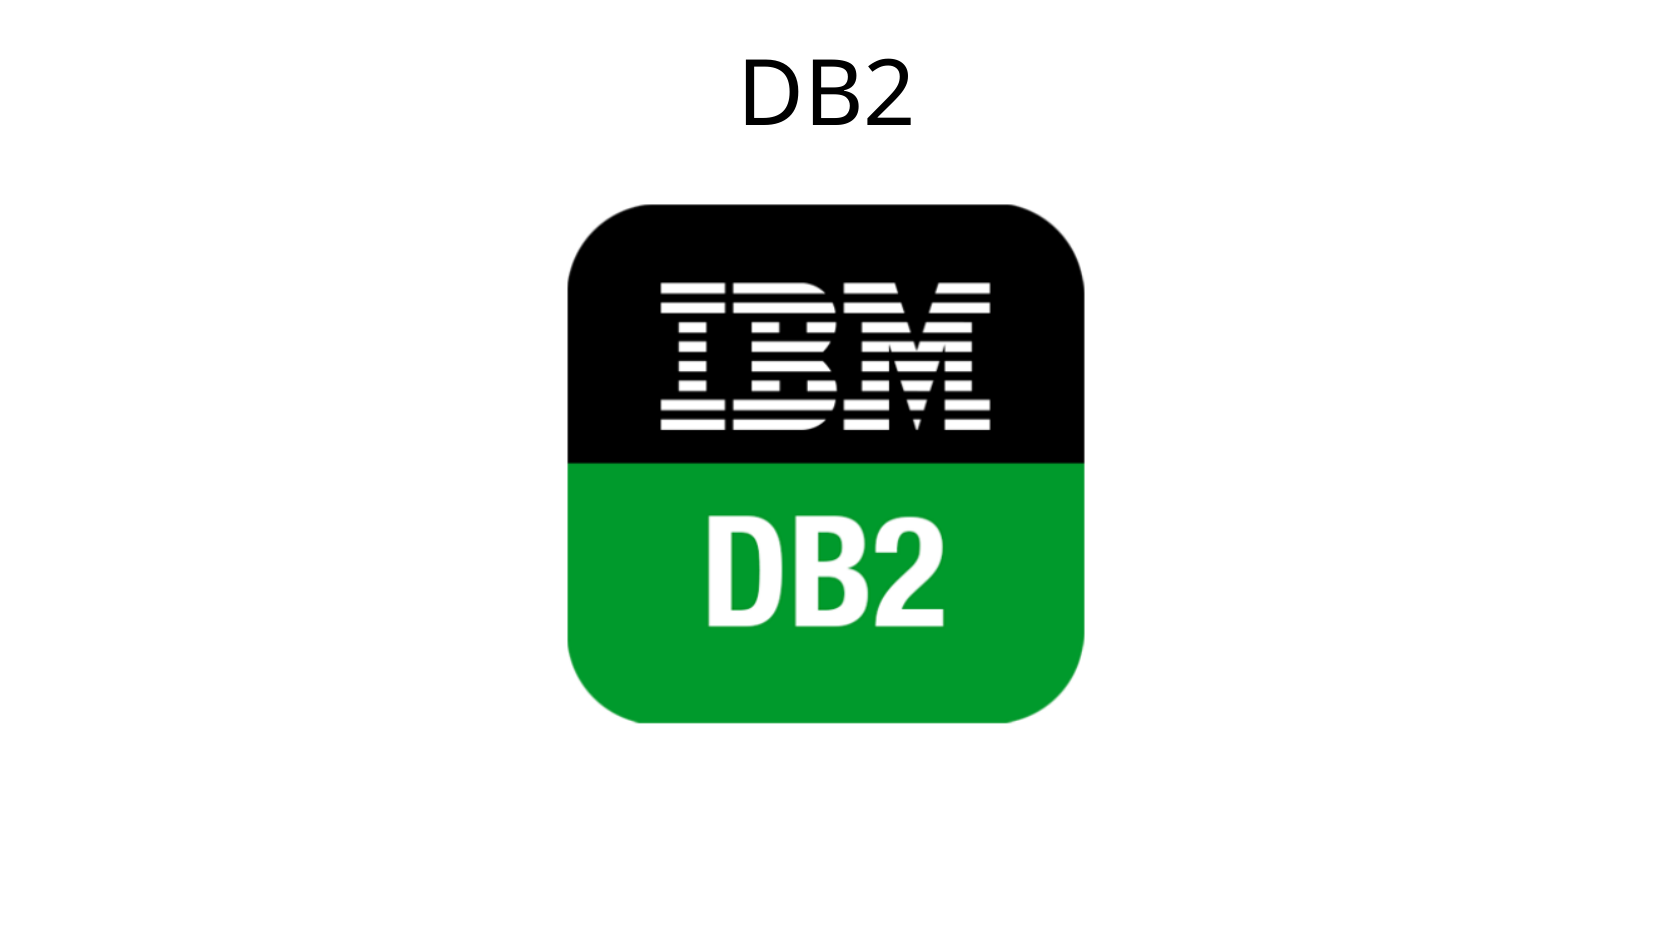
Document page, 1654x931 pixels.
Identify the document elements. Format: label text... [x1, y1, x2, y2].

title DB2 [82, 37, 1571, 142]
picture [485, 187, 1166, 741]
